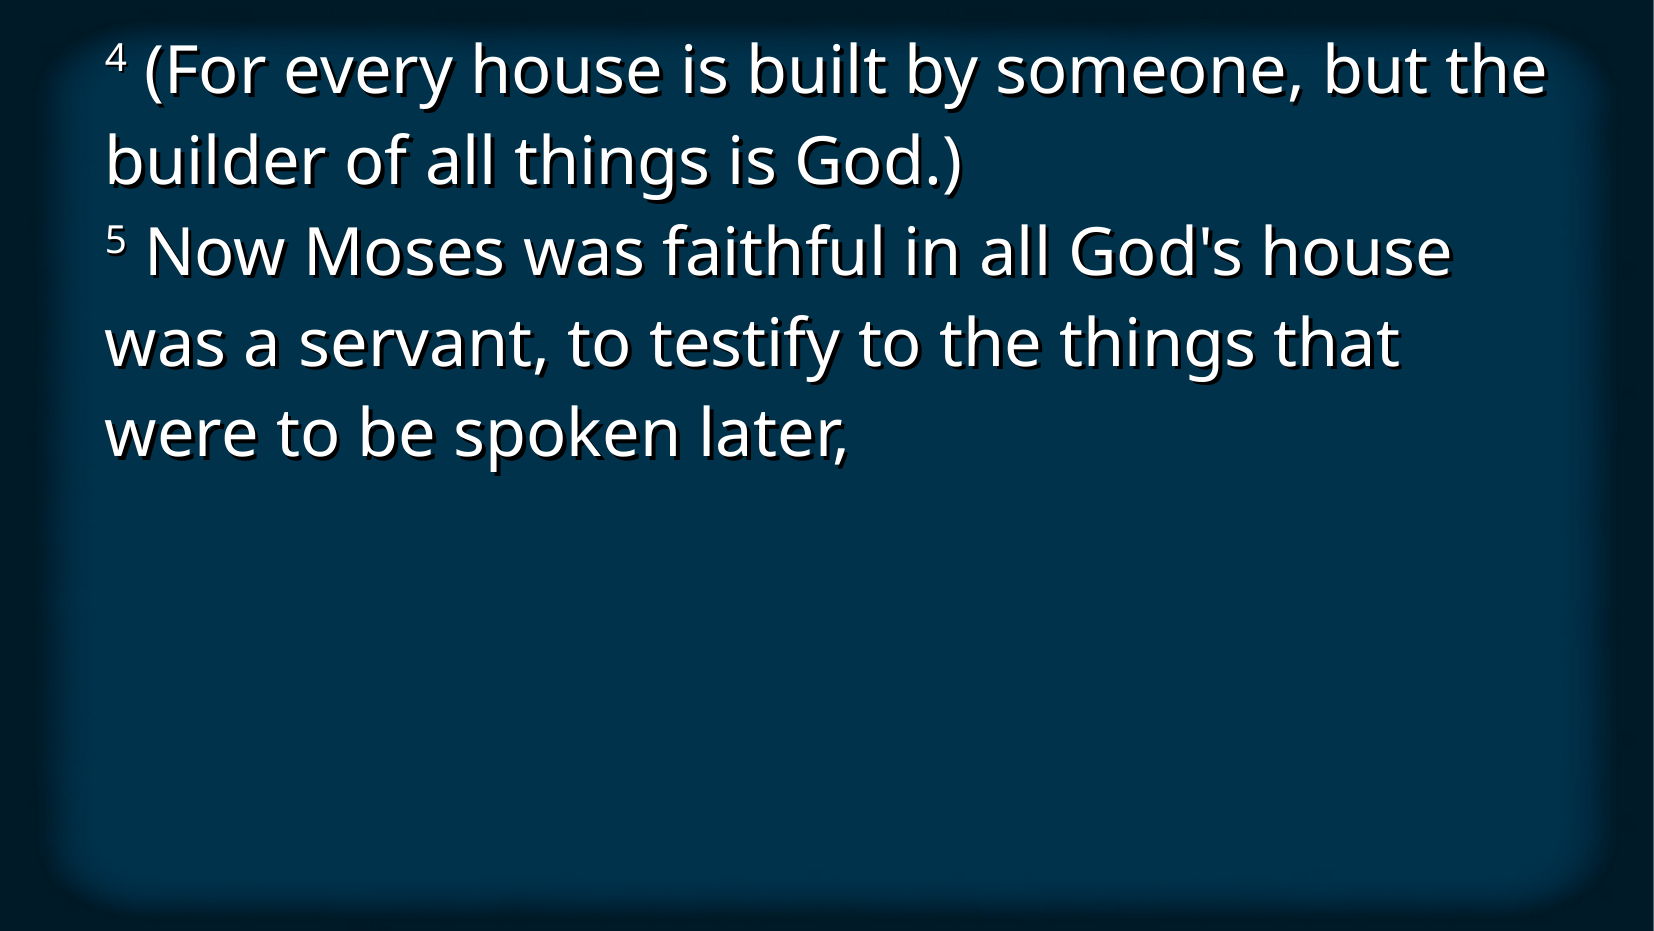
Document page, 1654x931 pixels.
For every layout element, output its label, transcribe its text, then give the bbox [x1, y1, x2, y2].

text_box 4 (For every house is built by someone, but the builder of all things is God.) 5 Now Moses was faithful in all God's house was a servant, to testify to the things that were to be spoken later, [90, 15, 1576, 474]
picture [0, 0, 1654, 931]
